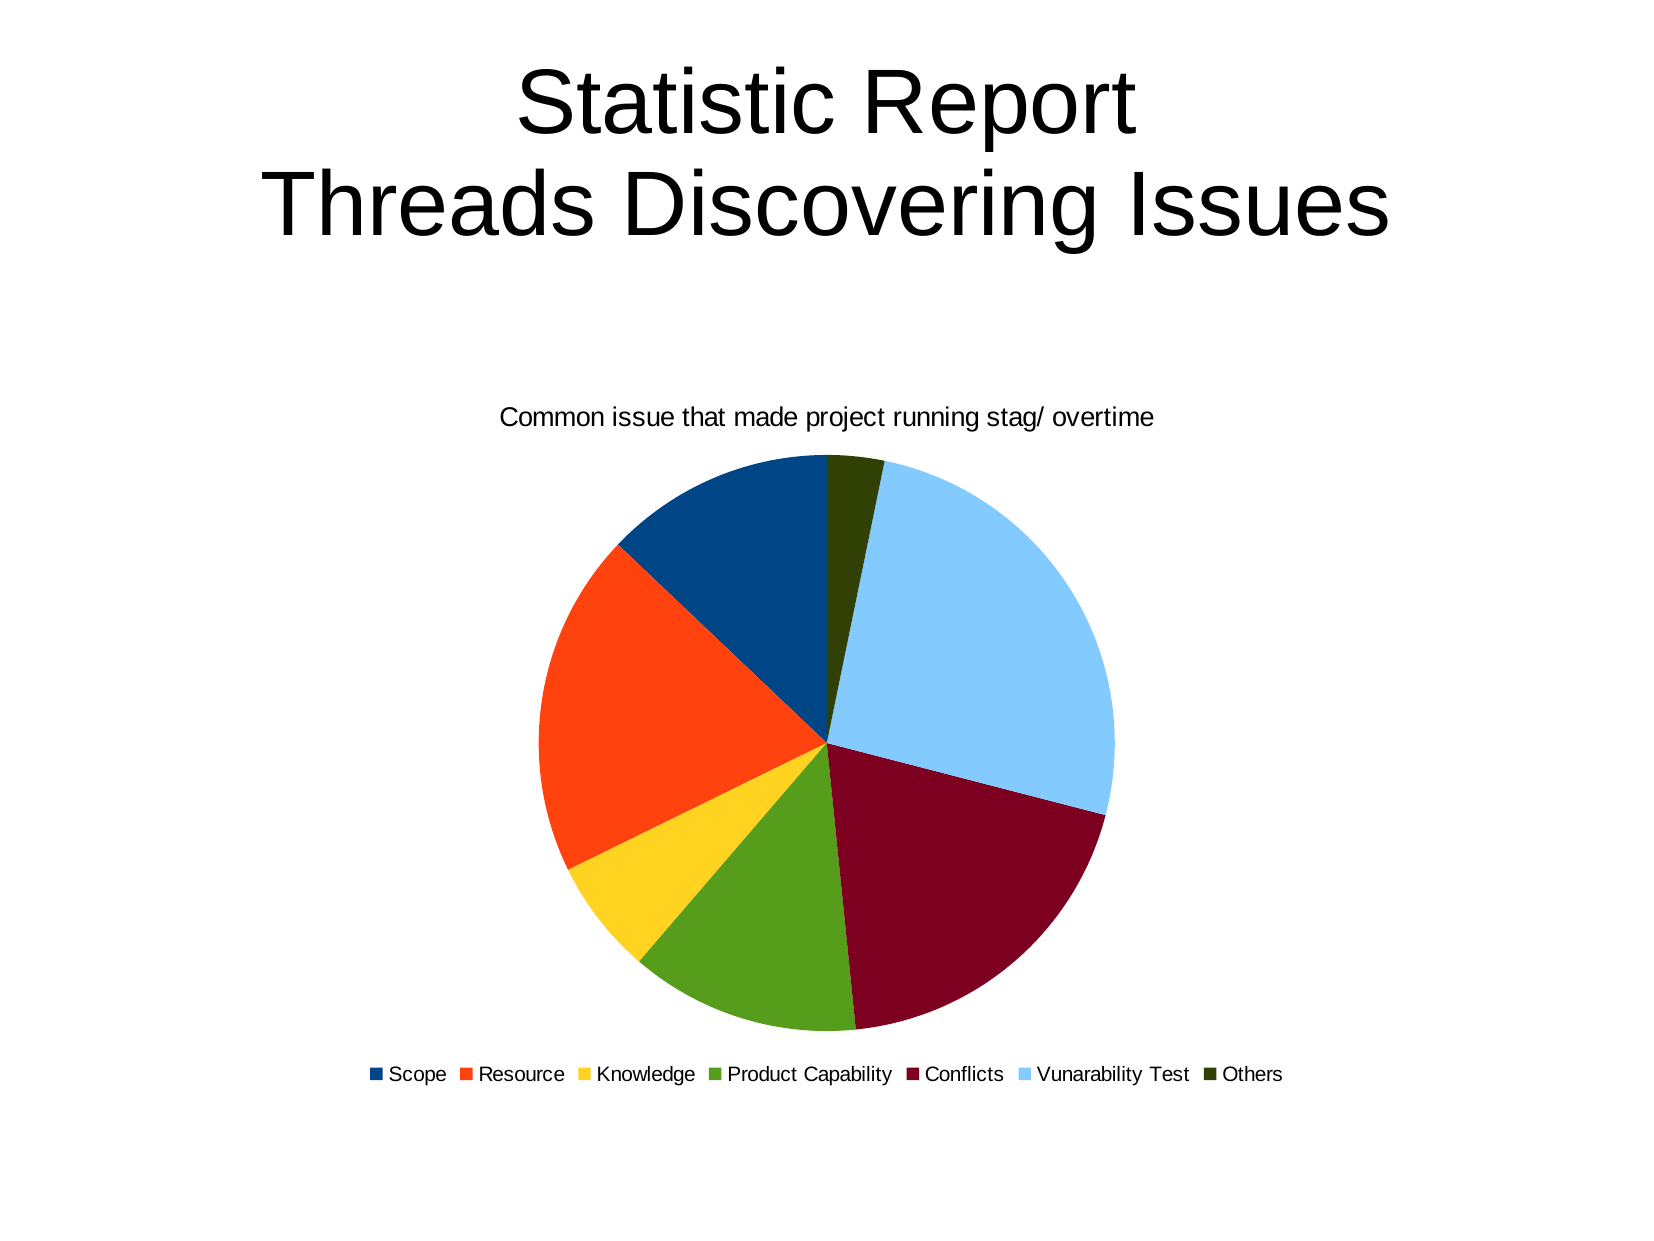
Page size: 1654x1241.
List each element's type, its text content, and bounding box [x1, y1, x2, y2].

title Statistic Report Threads Discovering Issues [82, 49, 1571, 257]
chart [82, 372, 1572, 1092]
